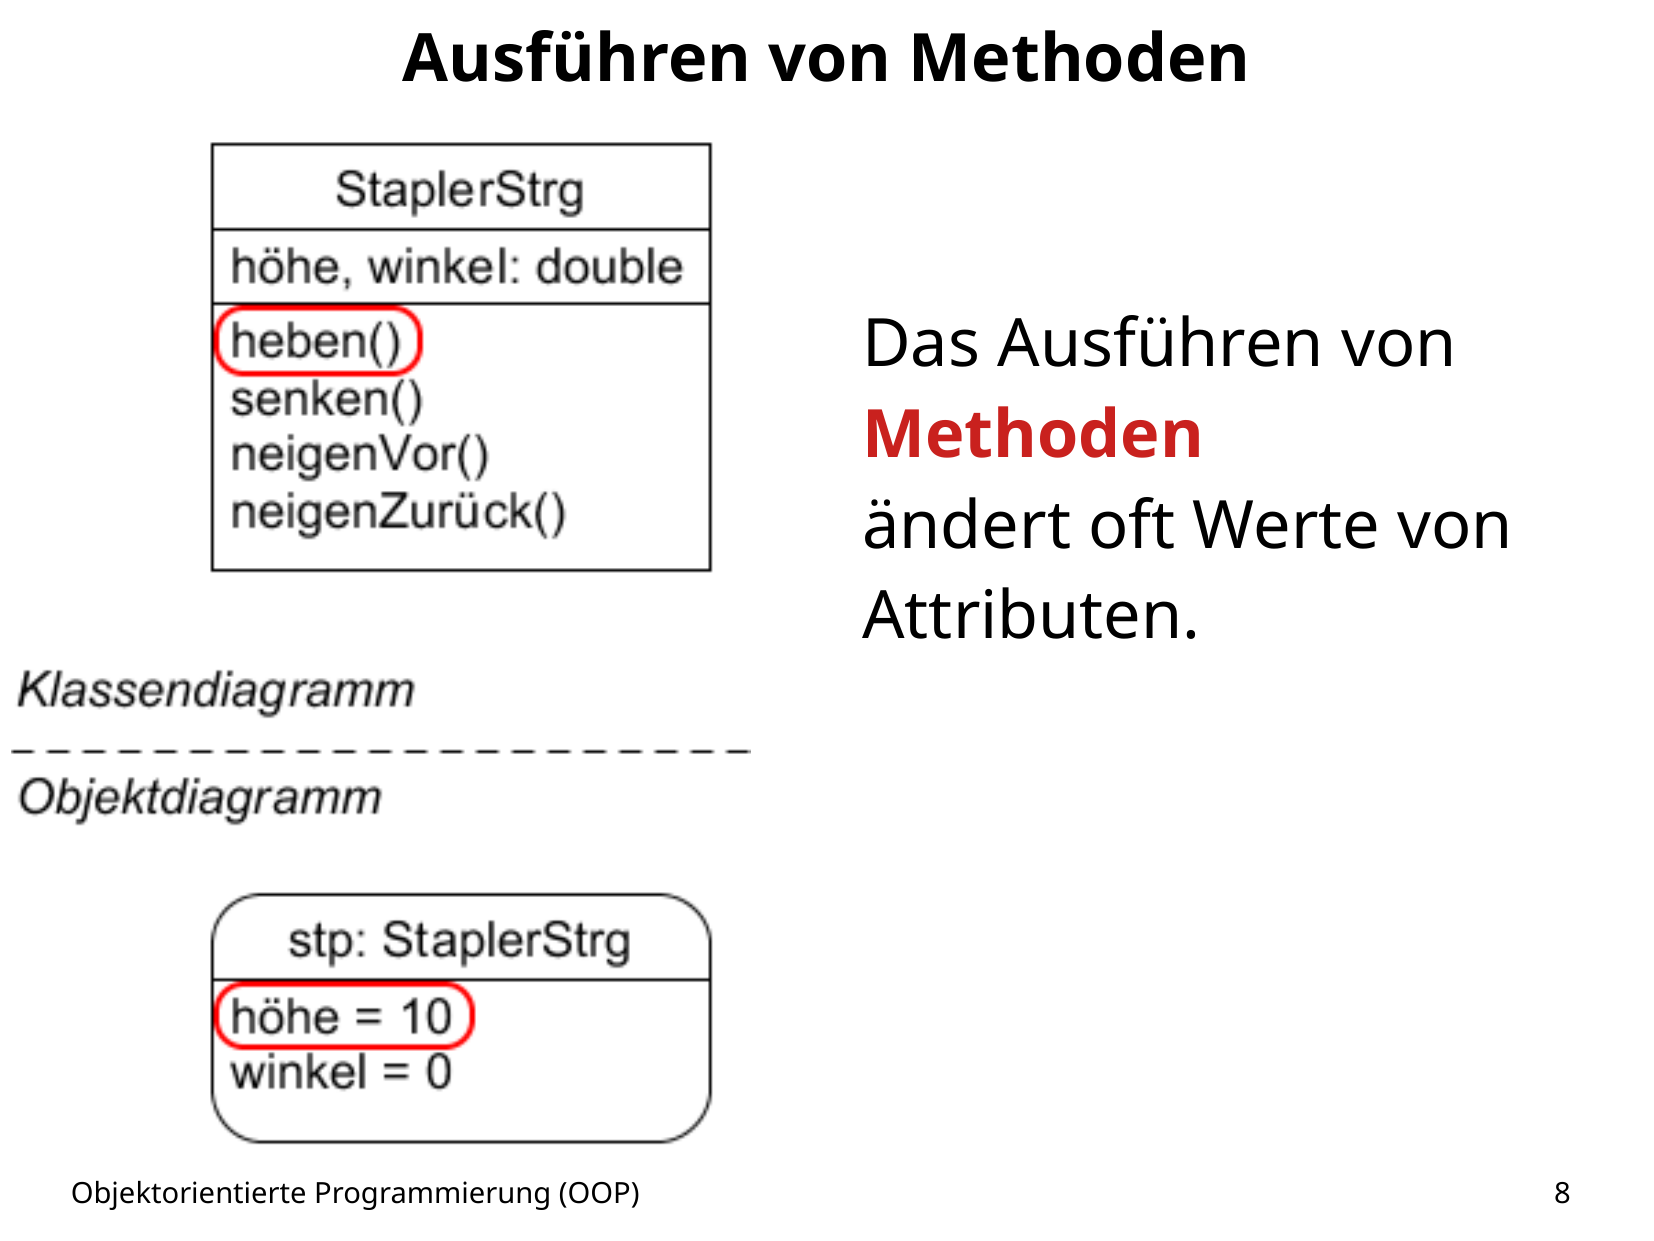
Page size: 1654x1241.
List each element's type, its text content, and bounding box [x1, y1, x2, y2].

picture [11, 141, 751, 1147]
list Das Ausführen von Methoden ändert oft Werte von Attributen. [862, 295, 1607, 827]
title Ausführen von Methoden [0, 5, 1654, 107]
